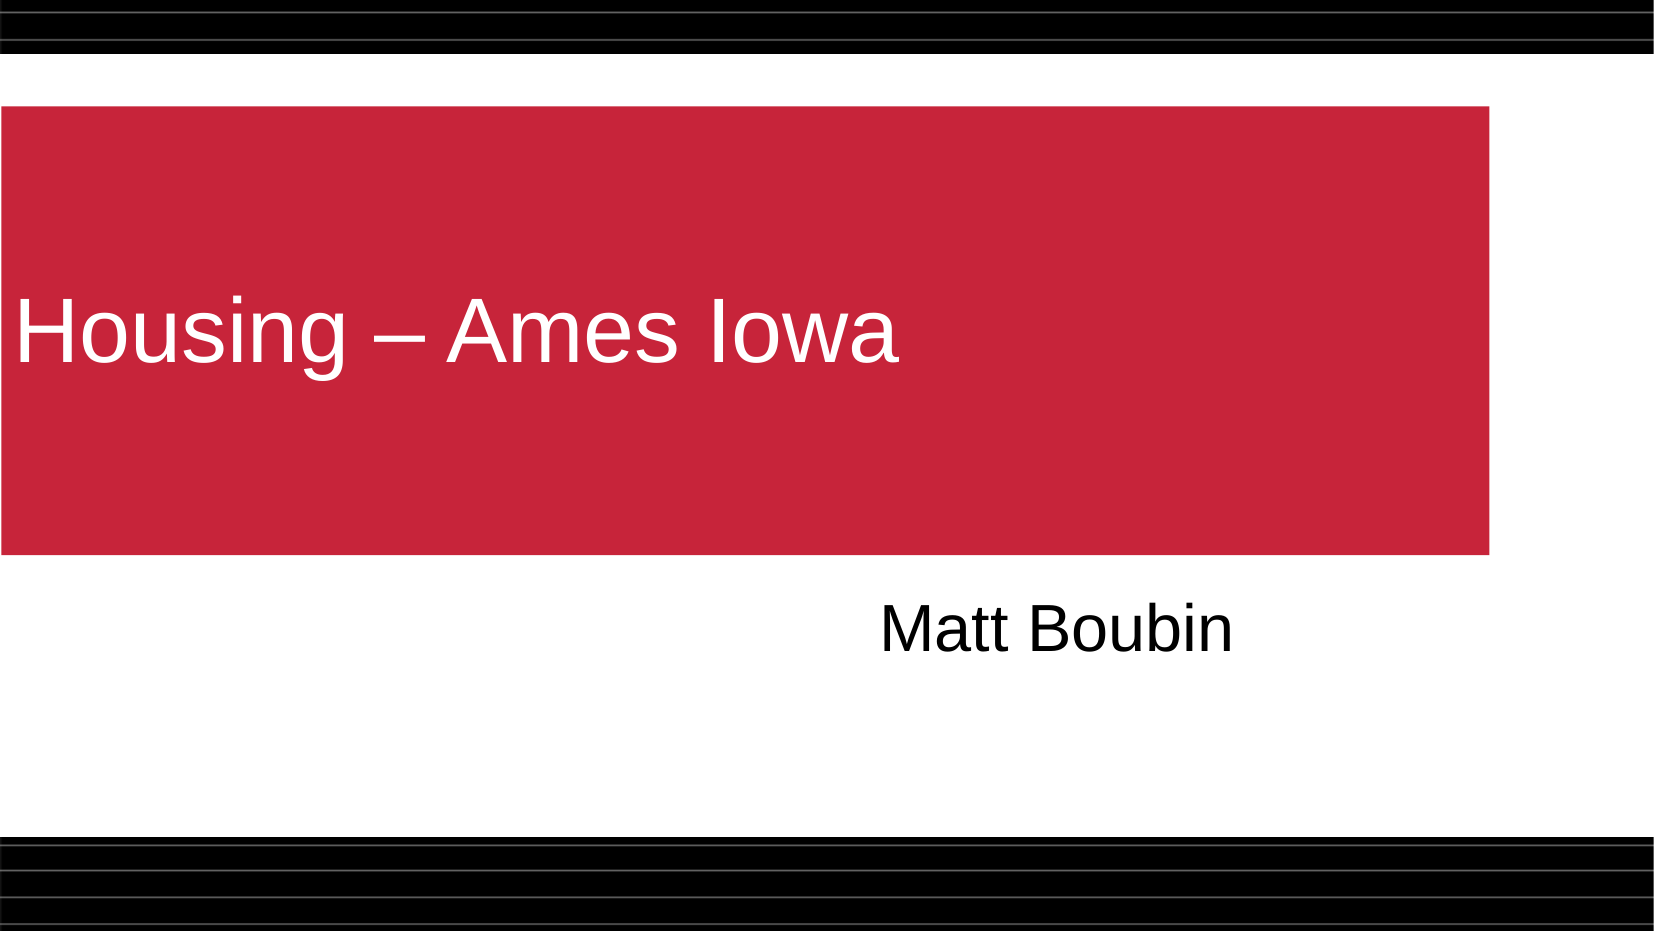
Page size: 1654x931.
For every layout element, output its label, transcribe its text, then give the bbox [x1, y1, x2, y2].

title Housing – Ames Iowa [1, 106, 1490, 556]
picture [0, 0, 1654, 54]
picture [0, 837, 1654, 931]
subtitle Matt Boubin [625, 590, 1489, 804]
